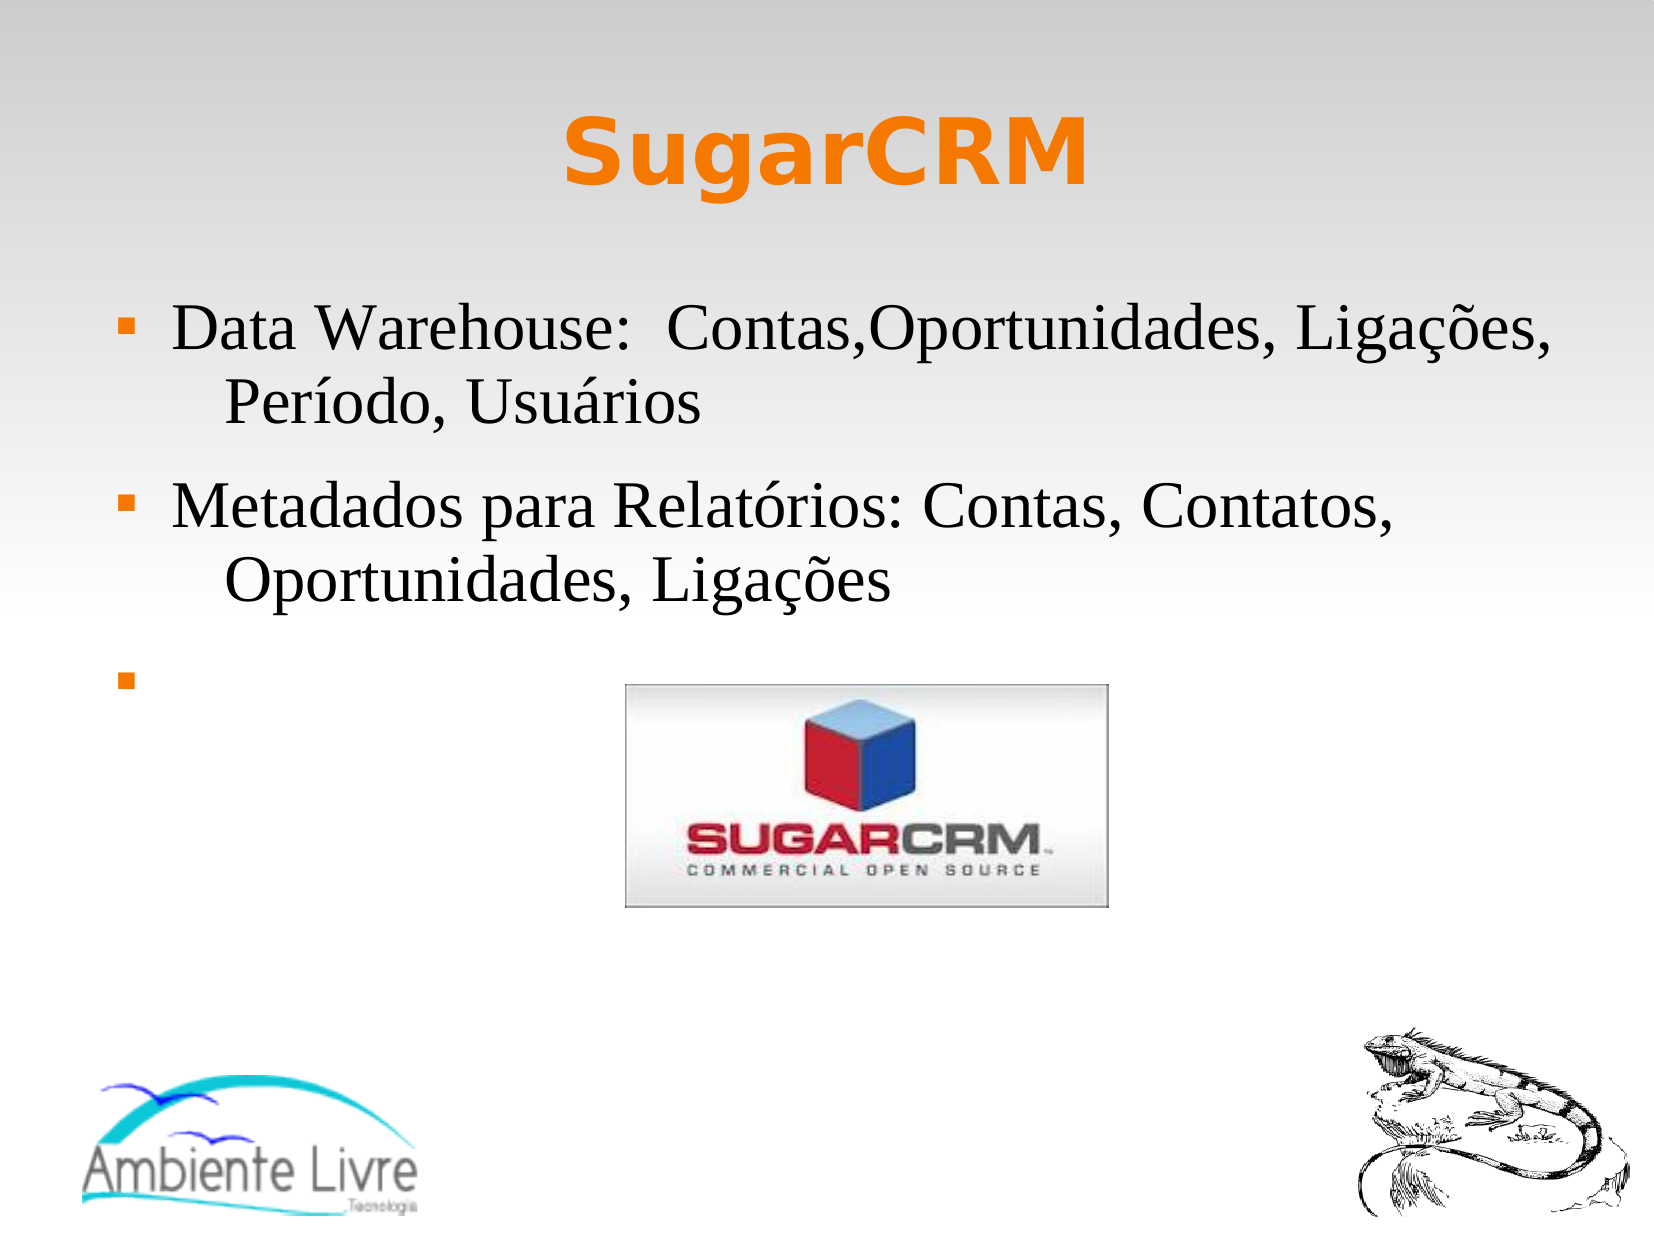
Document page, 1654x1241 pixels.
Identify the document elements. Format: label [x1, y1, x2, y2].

picture [1358, 1027, 1630, 1217]
picture [625, 684, 1109, 908]
picture [82, 1075, 426, 1216]
